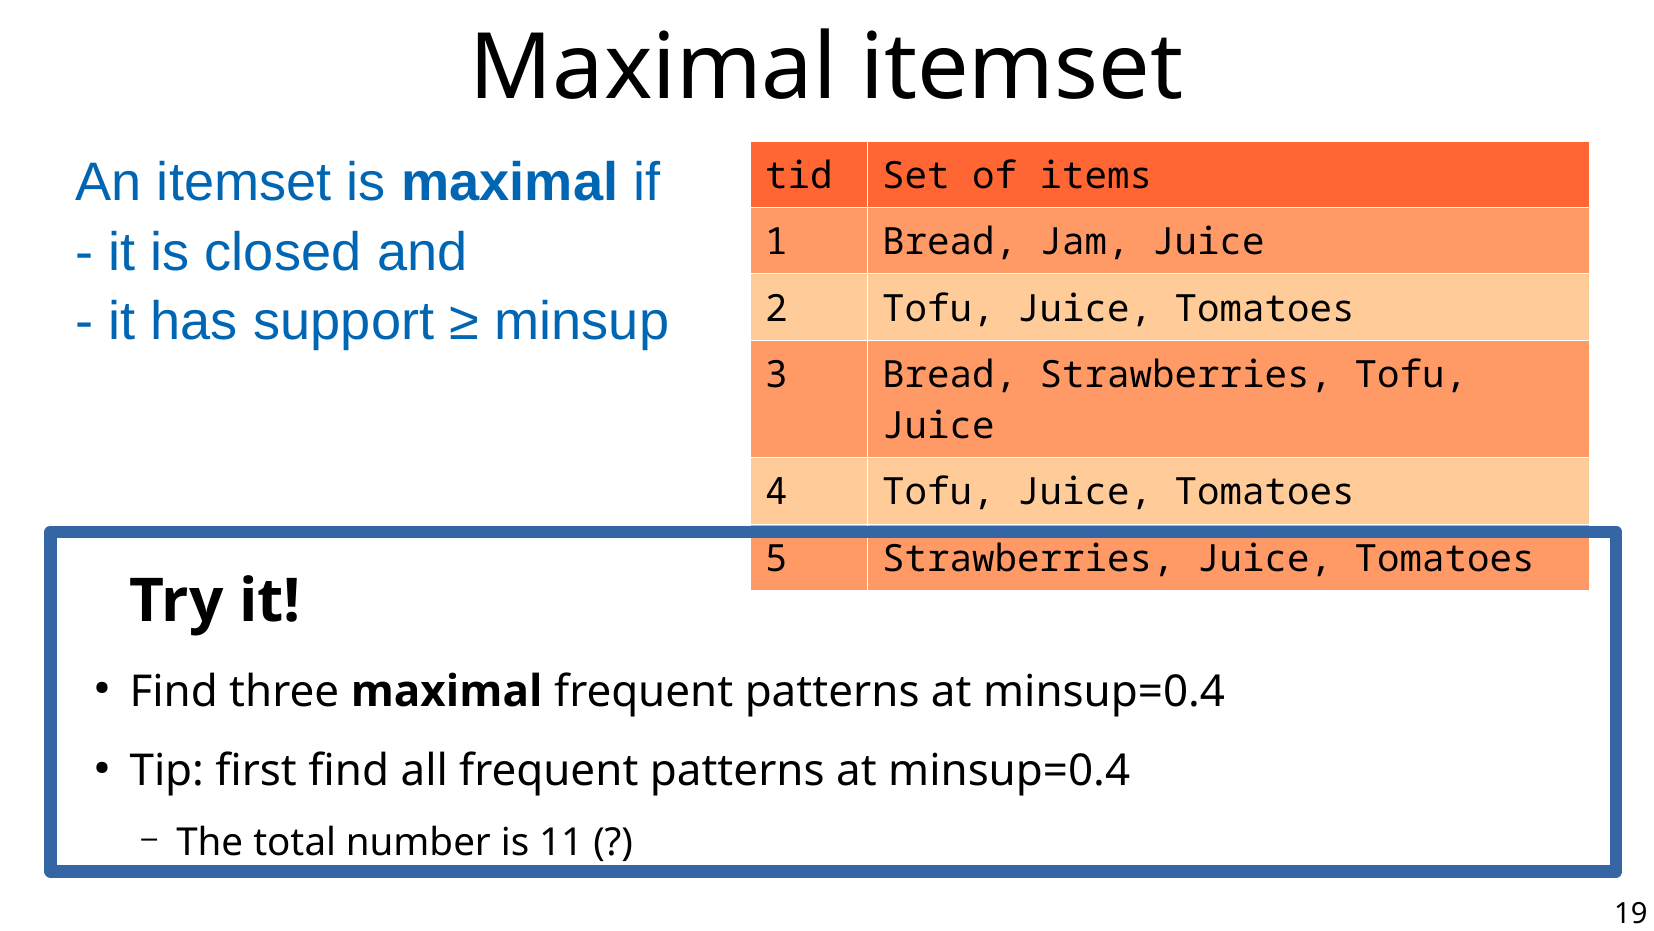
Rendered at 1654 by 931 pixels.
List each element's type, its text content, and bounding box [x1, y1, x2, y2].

table_cell Strawberries, Juice, Tomatoes [868, 538, 1589, 590]
list Try it! Find three maximal frequent patterns at minsup=0.4 Tip: first find all frequent patterns at minsup=0.4 The total number is 11 (?) [82, 557, 1571, 865]
table_header Set of items [868, 142, 1589, 207]
table_cell Bread, Strawberries, Tofu, Juice [868, 341, 1589, 457]
table_cell Tofu, Juice, Tomatoes [868, 458, 1589, 524]
table_header tid [751, 142, 867, 207]
table_cell Bread, Jam, Juice [868, 208, 1589, 273]
table_cell 2 [751, 274, 867, 340]
title Maximal itemset [82, 1, 1571, 126]
table_cell 4 [751, 458, 867, 524]
table_cell 1 [751, 208, 867, 273]
table_cell 5 [751, 538, 867, 557]
text_box An itemset is maximal if - it is closed and - it has support ≥ minsup [60, 135, 728, 473]
table_cell 3 [751, 341, 867, 457]
table_cell Tofu, Juice, Tomatoes [868, 274, 1589, 340]
